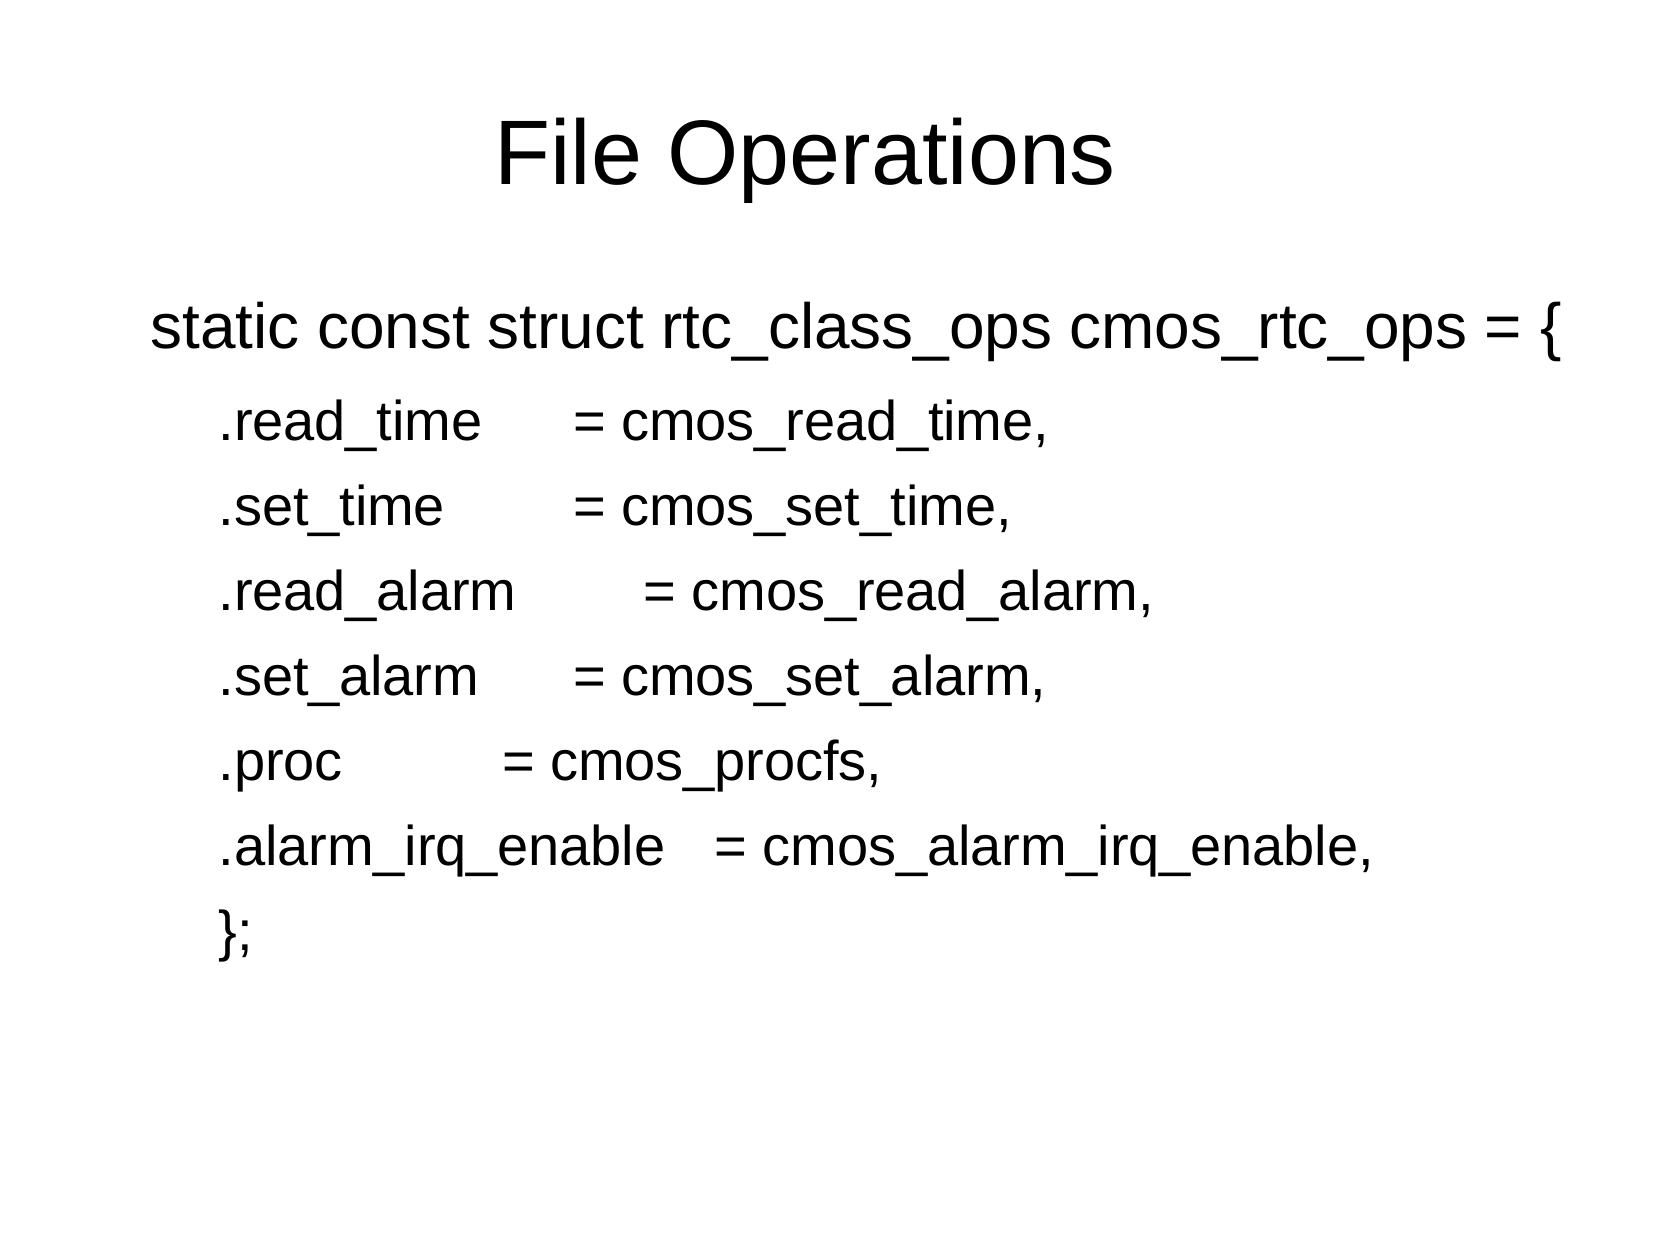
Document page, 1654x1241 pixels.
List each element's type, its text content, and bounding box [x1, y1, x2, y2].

title File Operations [82, 49, 1571, 257]
list static const struct rtc_class_ops cmos_rtc_ops = { .read_time = cmos_read_time, .set_time = cmos_set_time, .read_alarm = cmos_read_alarm, .set_alarm = cmos_set_alarm, .proc = cmos_procfs, .alarm_irq_enable = cmos_alarm_irq_enable, }; [82, 290, 1571, 1010]
